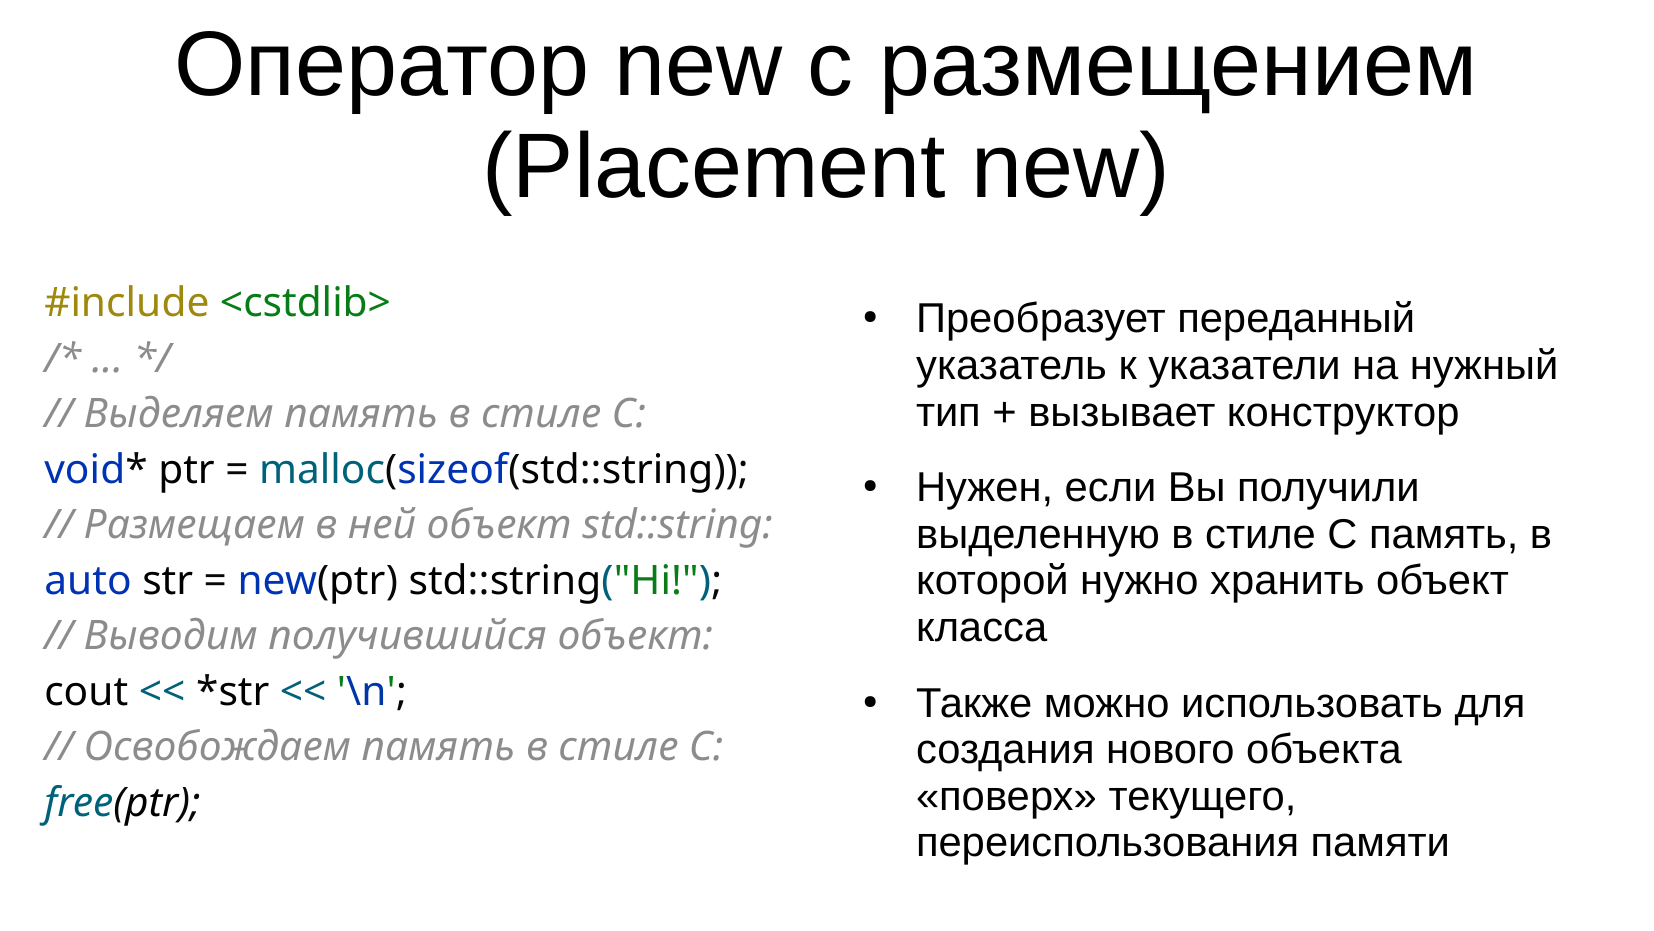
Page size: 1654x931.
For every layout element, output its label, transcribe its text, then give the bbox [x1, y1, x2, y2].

title Оператор new с размещением (Placement new) [82, 12, 1571, 218]
text_box #include <cstdlib> /* ... */ // Выделяем память в стиле C: void* ptr = malloc(sizeof(std::string)); // Размещаем в ней объект std::string: auto str = new(ptr) std::string("Hi!"); // Выводим получившийся объект: cout << *str << '\n'; // Освобождаем память в стиле C: free(ptr); [29, 265, 846, 836]
list Преобразует переданный указатель к указатели на нужный тип + вызывает конструктор Нужен, если Вы получили выделенную в стиле C память, в которой нужно хранить объект класса Также можно использовать для создания нового объекта «поверх» текущего, переиспользования памяти [845, 295, 1572, 887]
